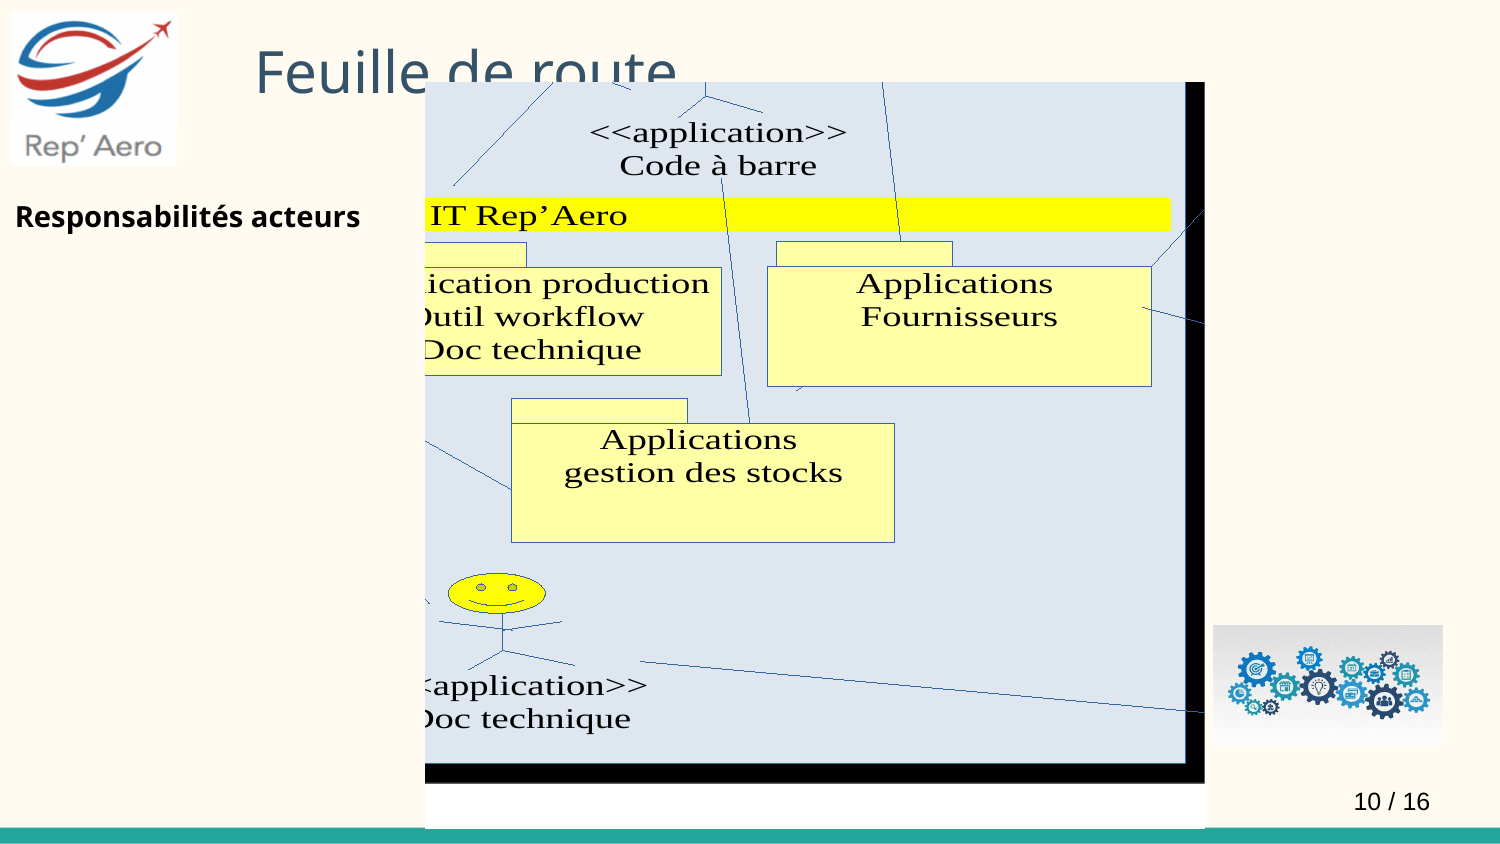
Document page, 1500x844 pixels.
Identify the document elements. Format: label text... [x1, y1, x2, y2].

text_box Responsabilités acteurs [0, 188, 425, 260]
text_box Feuille de route [178, 23, 1193, 119]
picture [425, 82, 1205, 829]
text_box Feuille de route [0, 23, 11, 119]
text_box <numéro> / 16 [1338, 780, 1500, 827]
picture [1213, 625, 1443, 745]
picture [11, 11, 178, 166]
